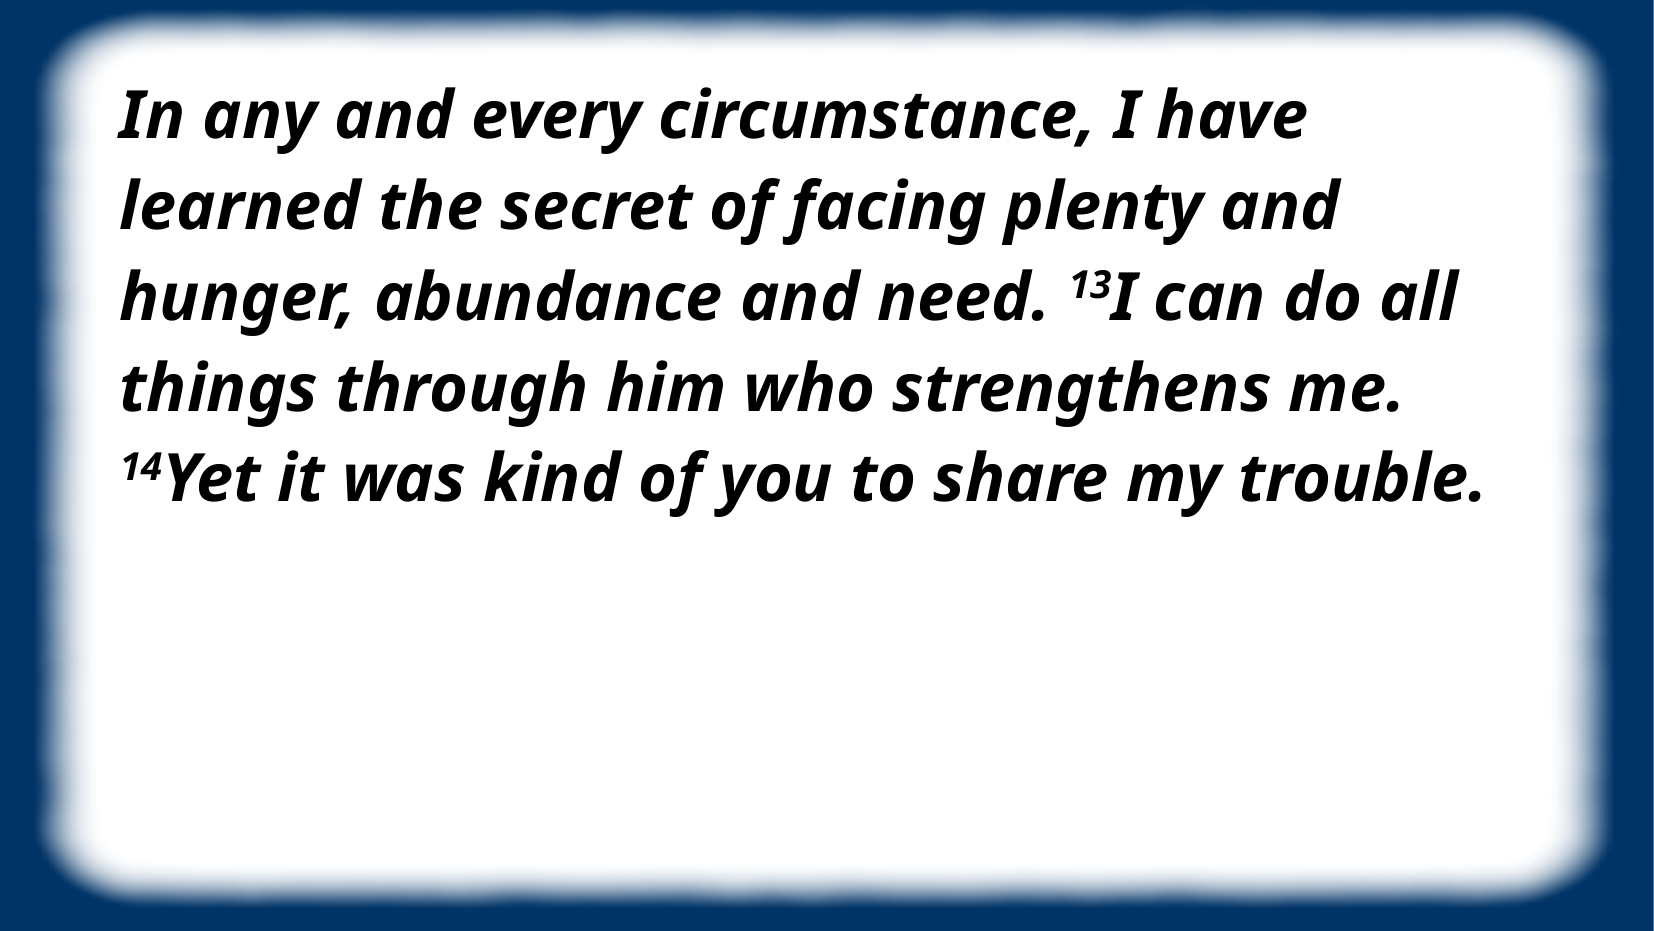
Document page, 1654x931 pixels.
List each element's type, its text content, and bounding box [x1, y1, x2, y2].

text_box In any and every circumstance, I have learned the secret of facing plenty and hunger, abundance and need. 13I can do all things through him who strengthens me. 14Yet it was kind of you to share my trouble. [105, 60, 1546, 519]
picture [0, 0, 1654, 931]
